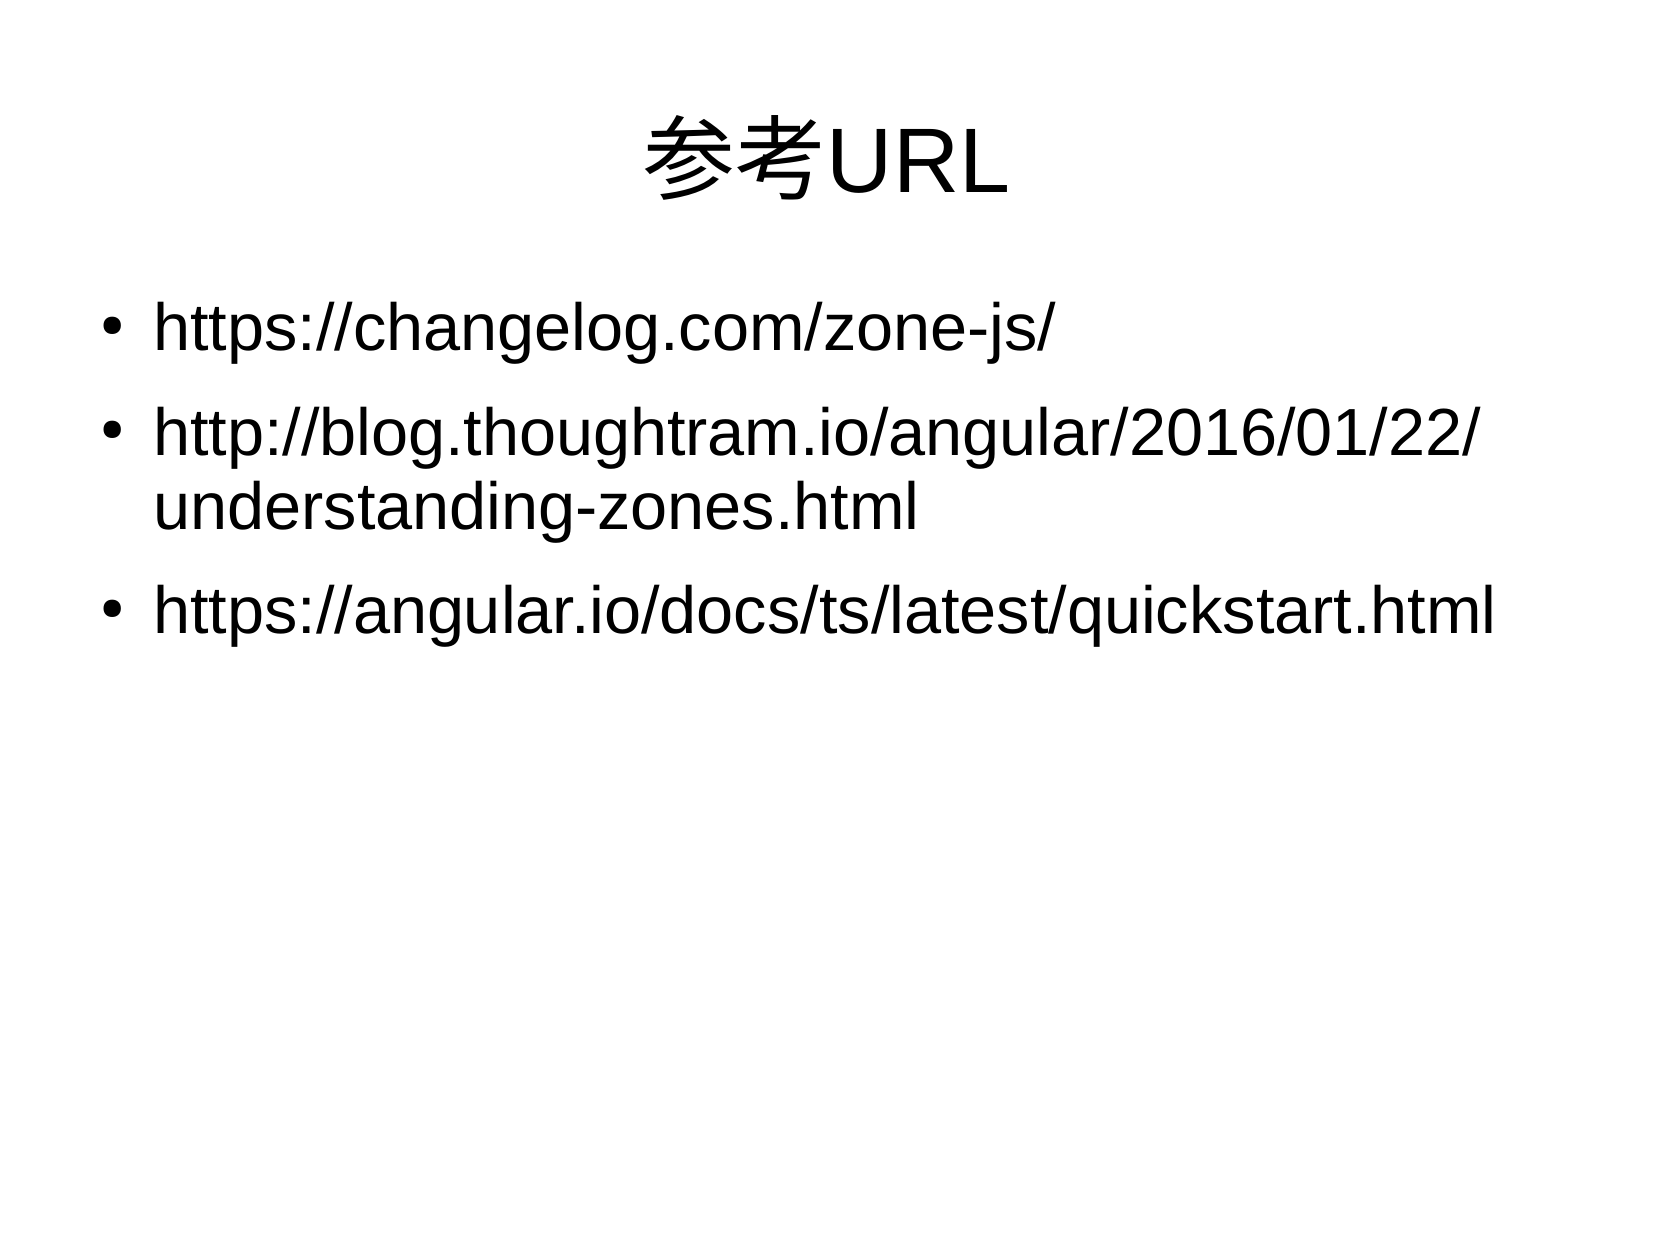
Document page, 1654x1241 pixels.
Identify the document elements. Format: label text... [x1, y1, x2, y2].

title 参考URL [82, 49, 1571, 257]
list https://changelog.com/zone-js/ http://blog.thoughtram.io/angular/2016/01/22/understanding-zones.html https://angular.io/docs/ts/latest/quickstart.html [82, 290, 1571, 1010]
